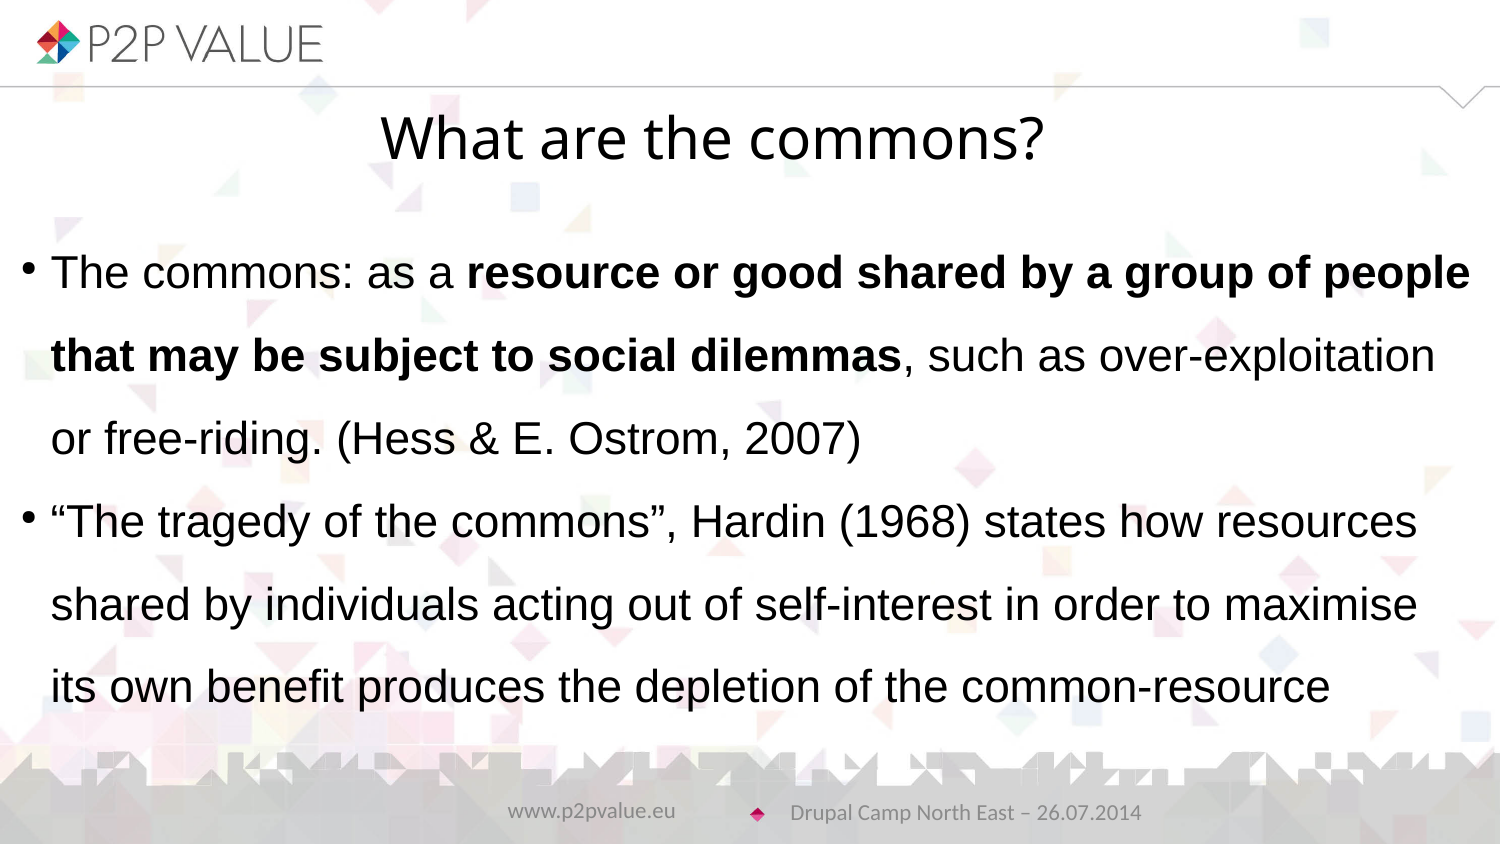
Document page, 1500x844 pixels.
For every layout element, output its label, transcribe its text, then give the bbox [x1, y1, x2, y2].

text_box Drupal Camp North East – 26.07.2014 [777, 788, 1470, 834]
text_box www.p2pvalue.eu [501, 789, 720, 829]
picture [0, 0, 1500, 844]
title What are the commons? [60, 92, 1366, 181]
subtitle The commons: as a resource or good shared by a group of people that may be subject to social dilemmas, such as over-exploitation or free-riding. (Hess & E. Ostrom, 2007) “The tragedy of the commons”, Hardin (1968) states how resources shared by individuals acting out of self-interest in order to maximise its own benefit produces the depletion of the common-resource [7, 207, 1488, 778]
